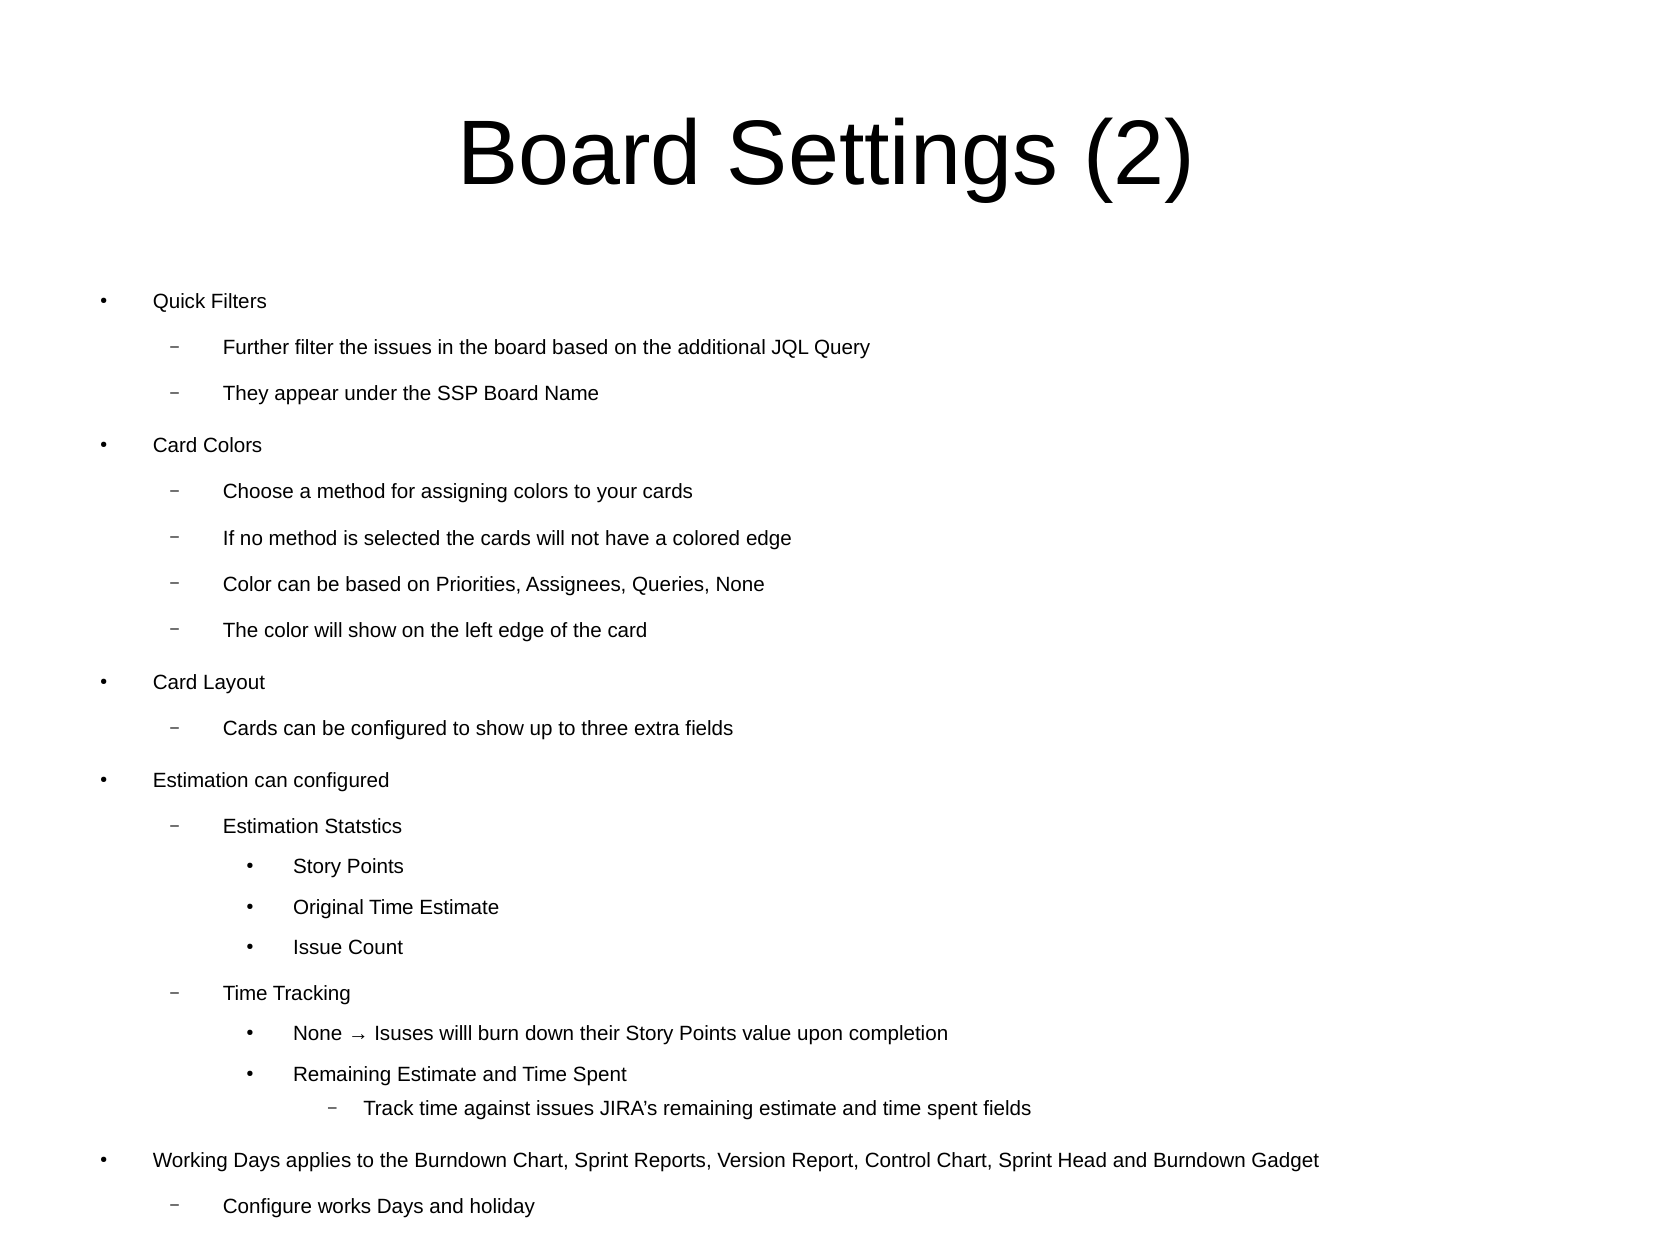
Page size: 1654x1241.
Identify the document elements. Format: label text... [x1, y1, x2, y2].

title Board Settings (2) [82, 49, 1571, 257]
list Quick Filters Further filter the issues in the board based on the additional JQL Query They appear under the SSP Board Name Card Colors Choose a method for assigning colors to your cards If no method is selected the cards will not have a colored edge Color can be based on Priorities, Assignees, Queries, None The color will show on the left edge of the card Card Layout Cards can be configured to show up to three extra fields Estimation can configured Estimation Statstics Story Points Original Time Estimate Issue Count Time Tracking None → Isuses willl burn down their Story Points value upon completion Remaining Estimate and Time Spent Track time against issues JIRA’s remaining estimate and time spent fields Working Days applies to the Burndown Chart, Sprint Reports, Version Report, Control Chart, Sprint Head and Burndown Gadget Configure works Days and holiday [82, 290, 1571, 1229]
